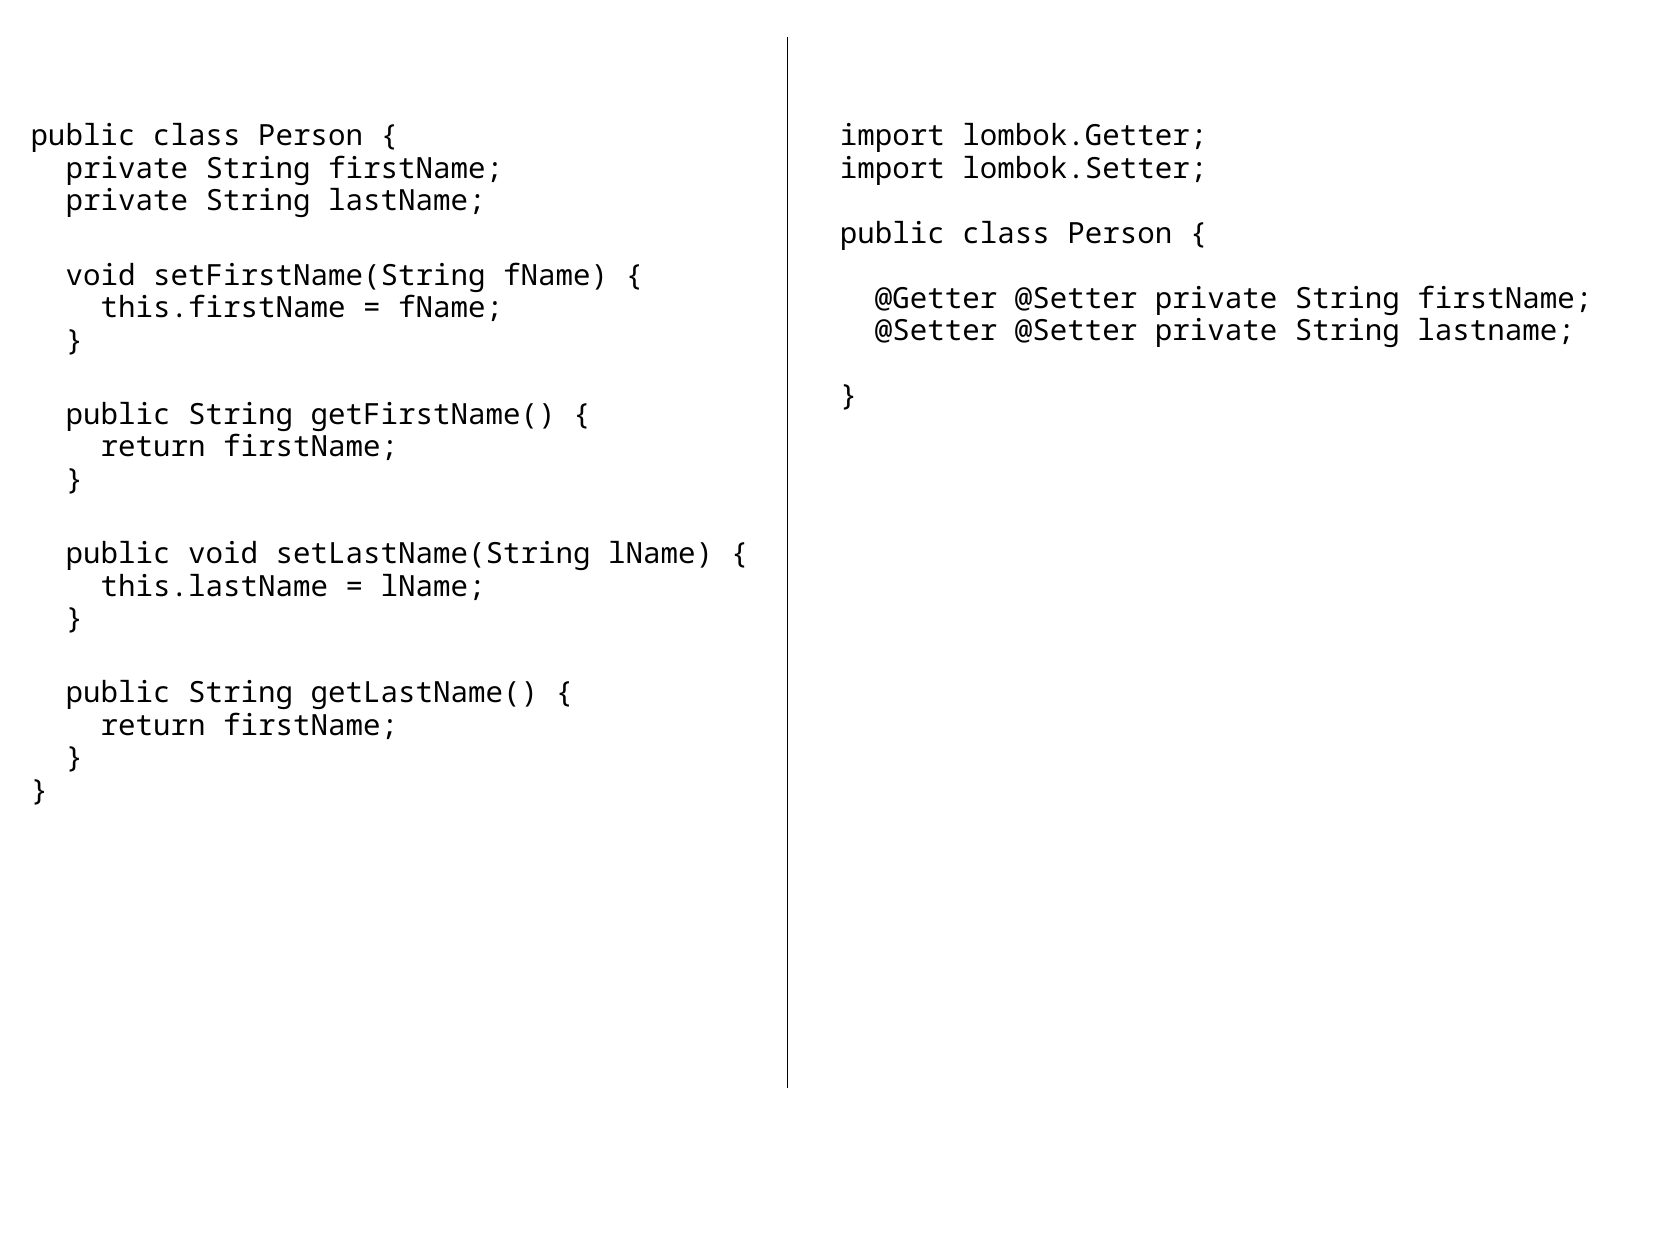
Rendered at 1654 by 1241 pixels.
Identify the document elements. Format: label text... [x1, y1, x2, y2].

text_box import lombok.Getter; import lombok.Setter; public class Person { @Getter @Setter private String firstName; @Setter @Setter private String lastname; } [825, 112, 1623, 1088]
text_box public class Person { private String firstName; private String lastName; void setFirstName(String fName) { this.firstName = fName; } public String getFirstName() { return firstName; } public void setLastName(String lName) { this.lastName = lName; } public String getLastName() { return firstName; } } [15, 112, 787, 1088]
text_box public class Person { private String firstName; private String lastName; void setFirstName(String fName) { this.firstName = fName; } public String getFirstName() { return firstName; } public void setLastName(String lName) { this.lastName = lName; } public String getLastName() { return firstName; } } [788, 112, 796, 1088]
